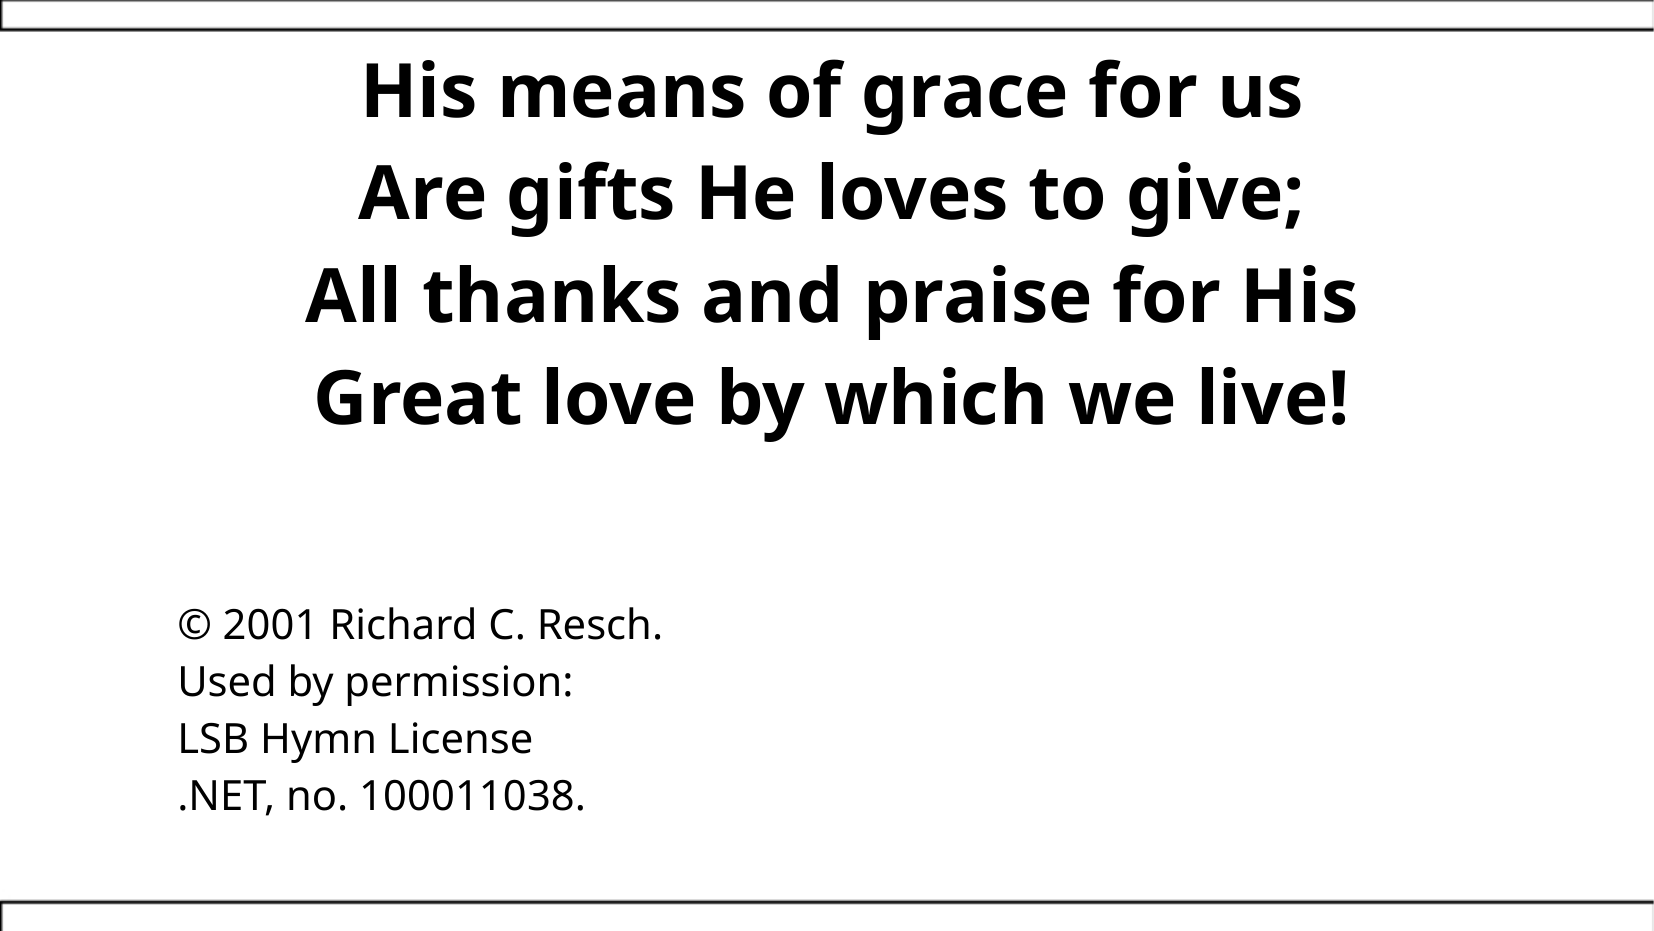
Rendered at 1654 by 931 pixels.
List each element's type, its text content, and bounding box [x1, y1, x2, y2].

text_box His means of grace for us Are gifts He loves to give; All thanks and praise for His Great love by which we live! © 2001 Richard C. Resch. Used by permission: LSB Hymn License .NET, no. 100011038. [90, 30, 1576, 811]
picture [0, 0, 1654, 931]
